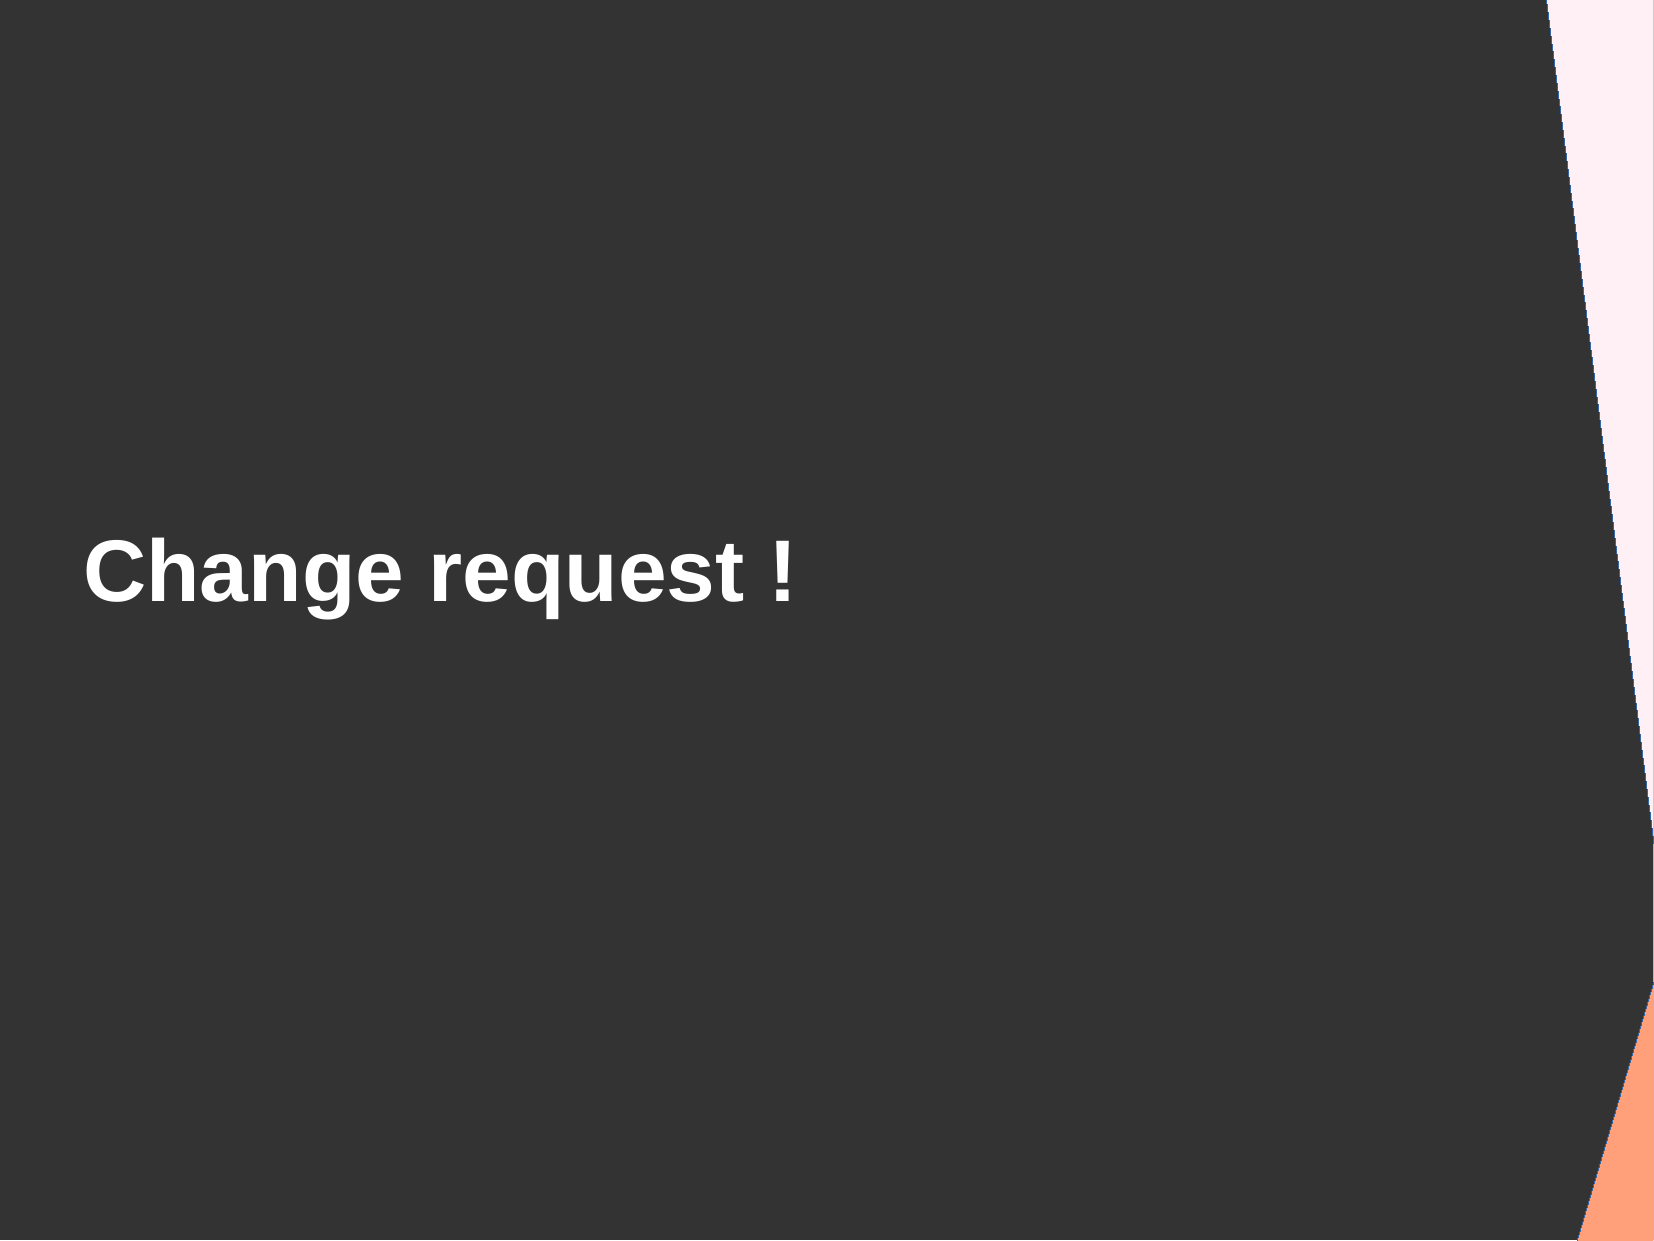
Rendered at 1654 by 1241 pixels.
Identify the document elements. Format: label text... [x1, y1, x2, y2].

title Change request ! [83, 522, 1571, 718]
text_box [1577, 981, 1654, 1241]
text_box [1546, 0, 1654, 844]
